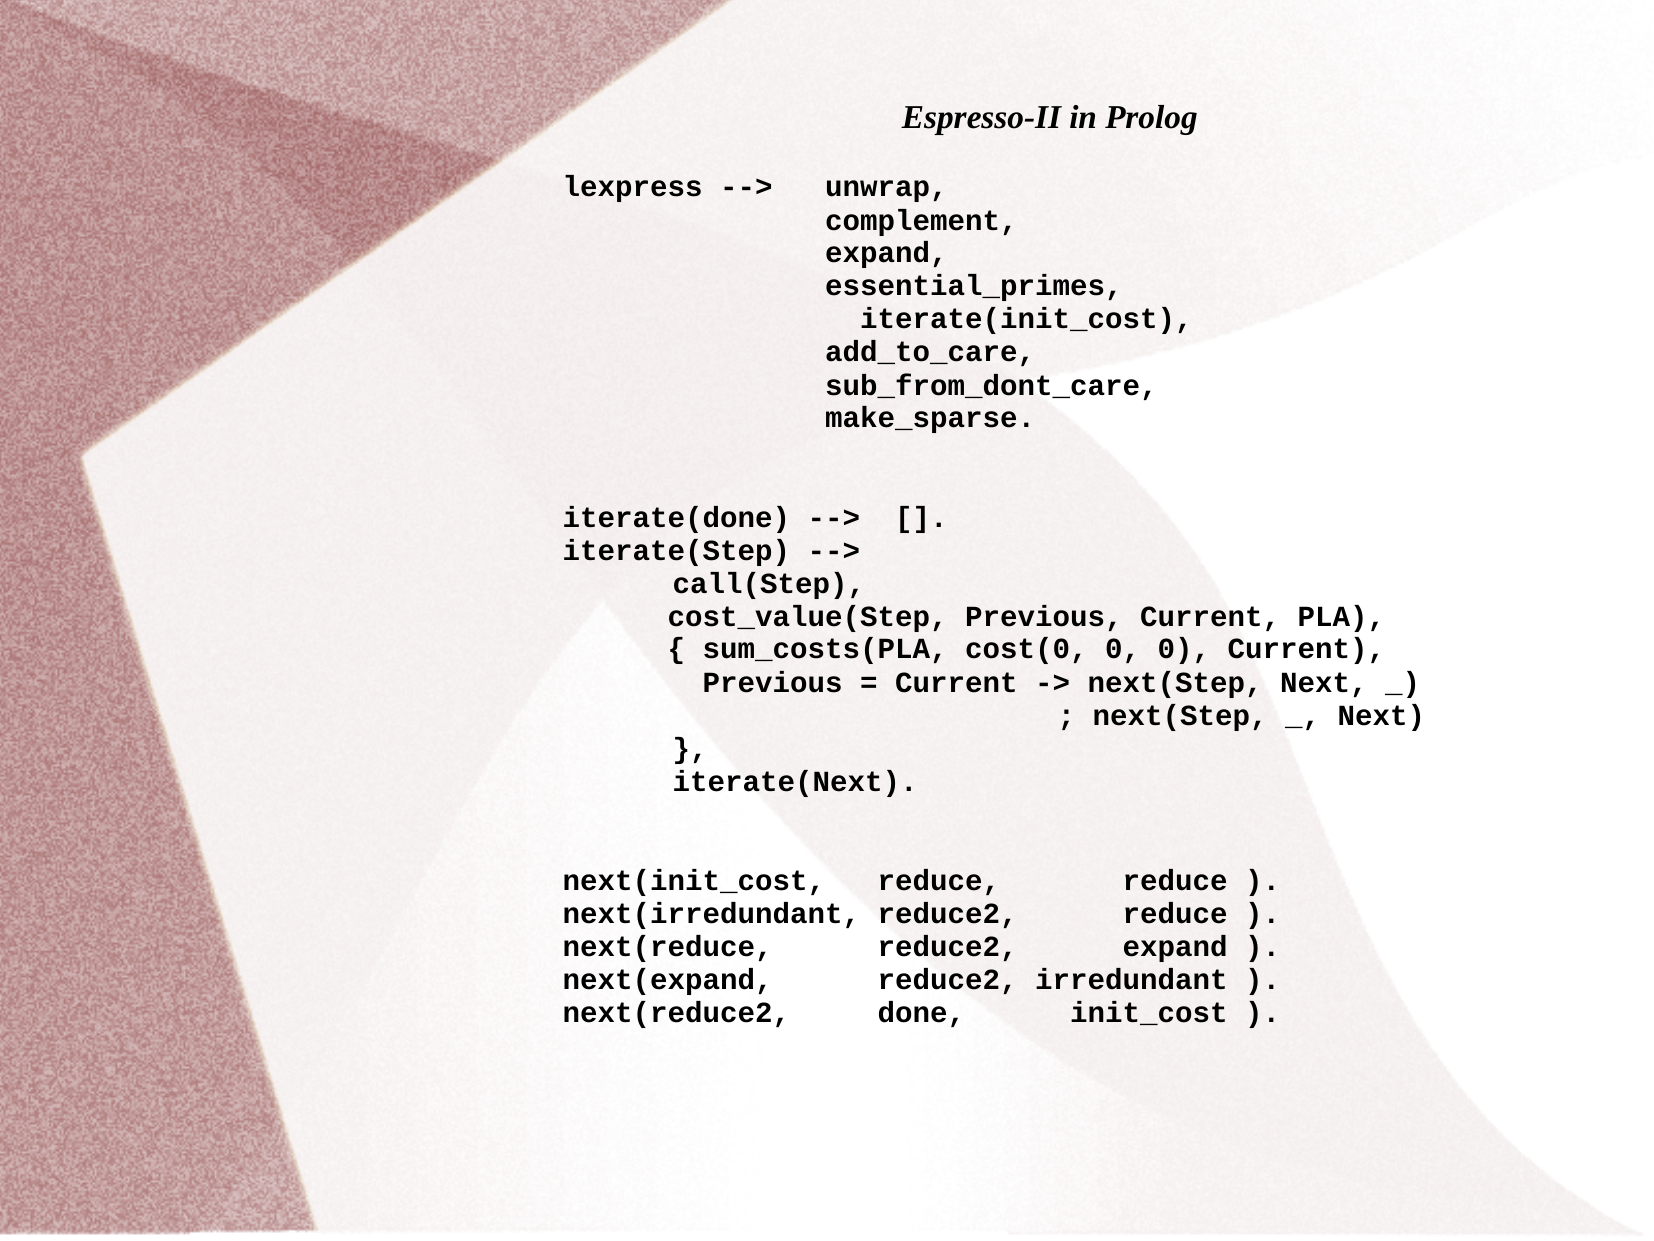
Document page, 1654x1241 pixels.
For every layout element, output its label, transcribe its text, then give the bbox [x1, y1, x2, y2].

picture [0, 0, 1654, 1241]
subtitle Espresso-II in Prolog lexpress --> unwrap, complement, expand, essential_primes, iterate(init_cost), add_to_care, sub_from_dont_care, make_sparse. iterate(done) --> []. iterate(Step) --> call(Step), cost_value(Step, Previous, Current, PLA), { sum_costs(PLA, cost(0, 0, 0), Current), Previous = Current -> next(Step, Next, _) ; next(Step, _, Next) }, iterate(Next). next(init_cost, reduce, reduce ). next(irredundant, reduce2, reduce ). next(reduce, reduce2, expand ). next(expand, reduce2, irredundant ). next(reduce2, done, init_cost ). [562, 0, 1538, 1163]
